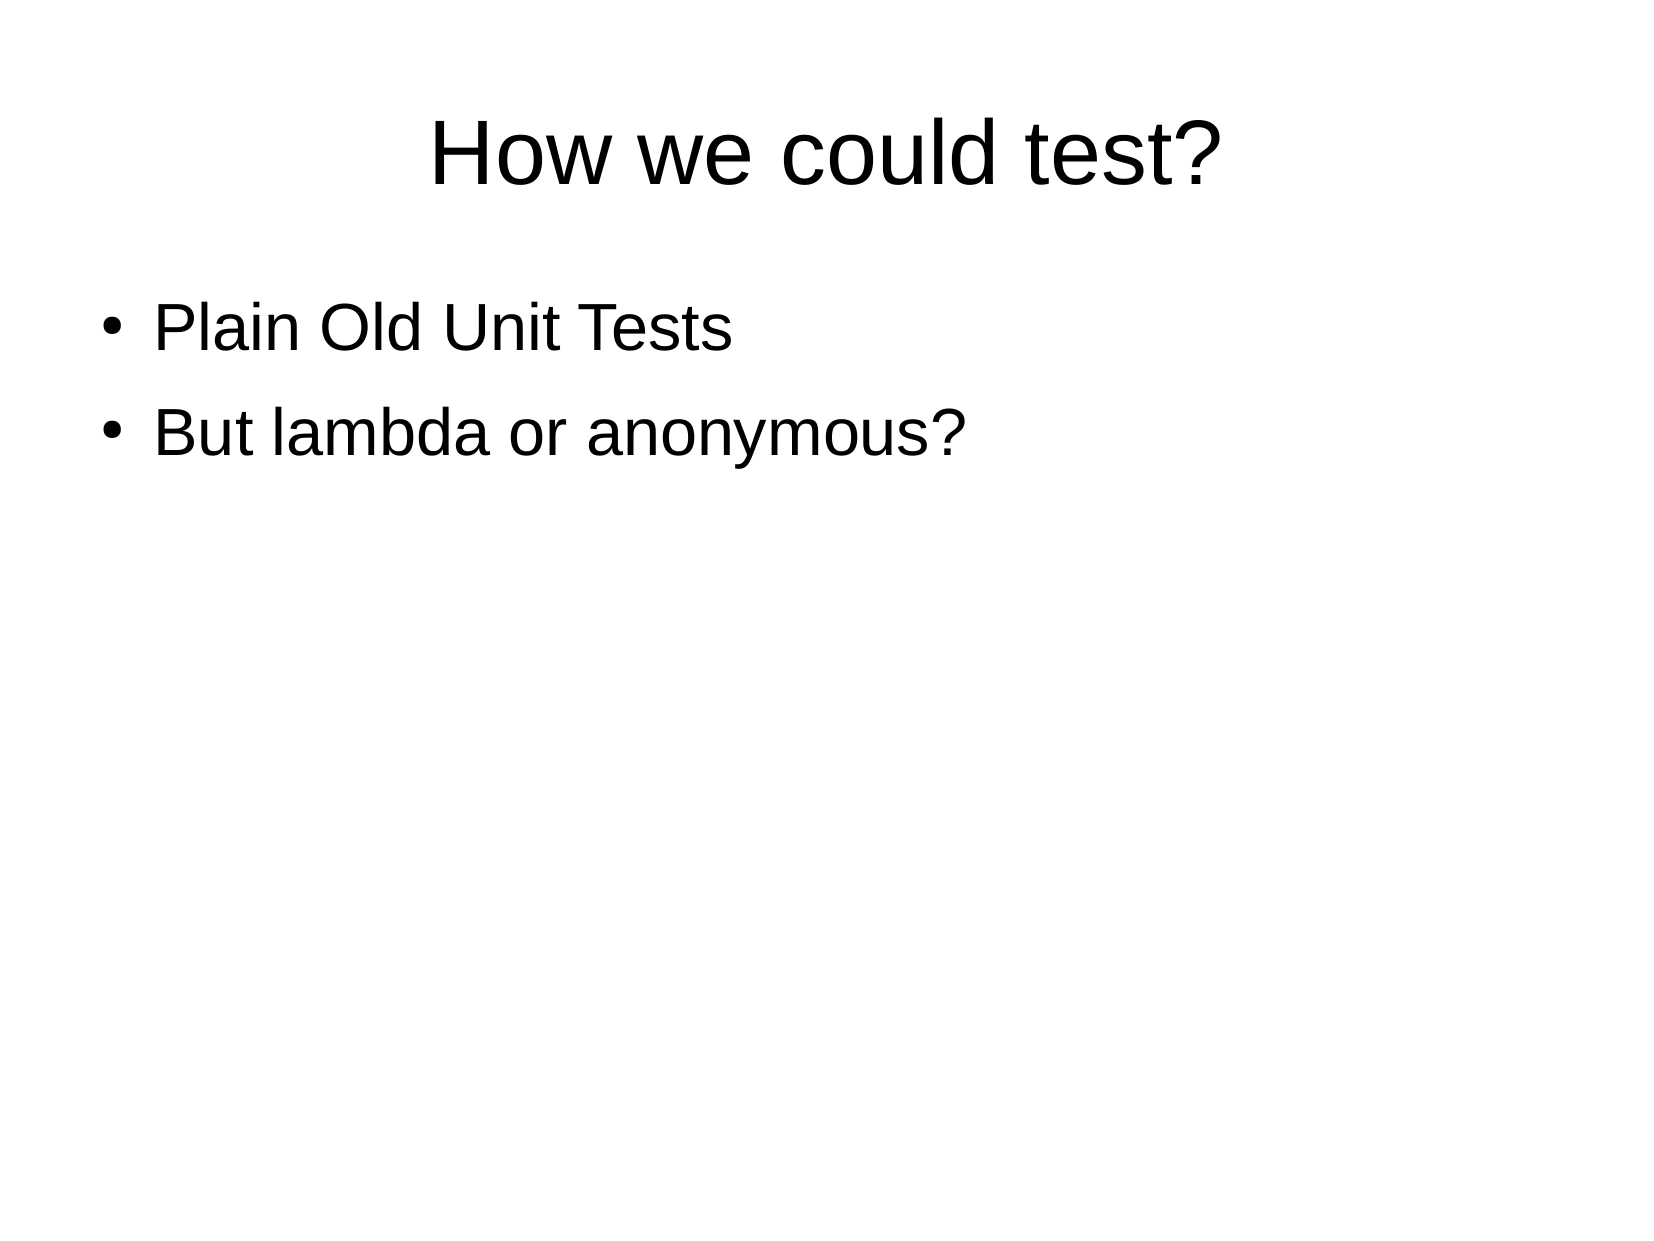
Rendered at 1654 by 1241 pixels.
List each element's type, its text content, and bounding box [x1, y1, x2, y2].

title How we could test? [82, 49, 1571, 257]
list Plain Old Unit Tests But lambda or anonymous? [82, 290, 1538, 1010]
